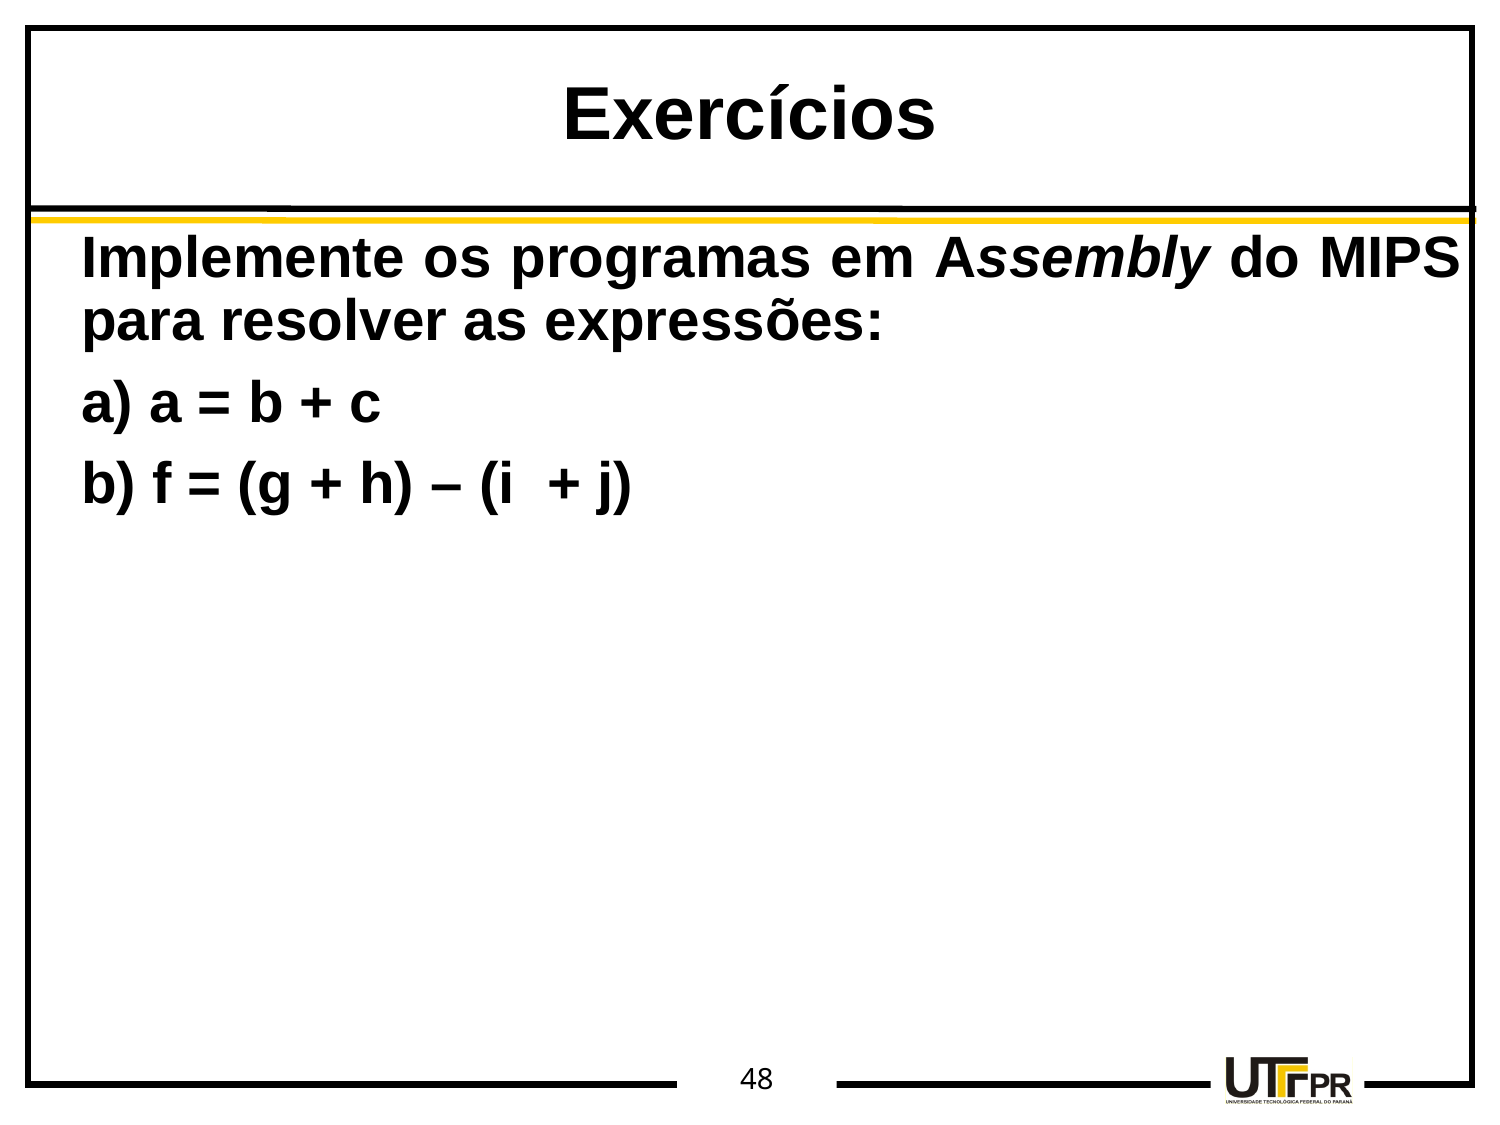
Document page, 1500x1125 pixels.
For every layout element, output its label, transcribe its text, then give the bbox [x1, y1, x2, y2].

list Implemente os programas em Assembly do MIPS para resolver as expressões: a = b + c f = (g + h) – (i + j) [29, 219, 1477, 1043]
title [37, 24, 1288, 60]
picture [1225, 1057, 1353, 1104]
title Exercícios [0, 60, 1500, 167]
